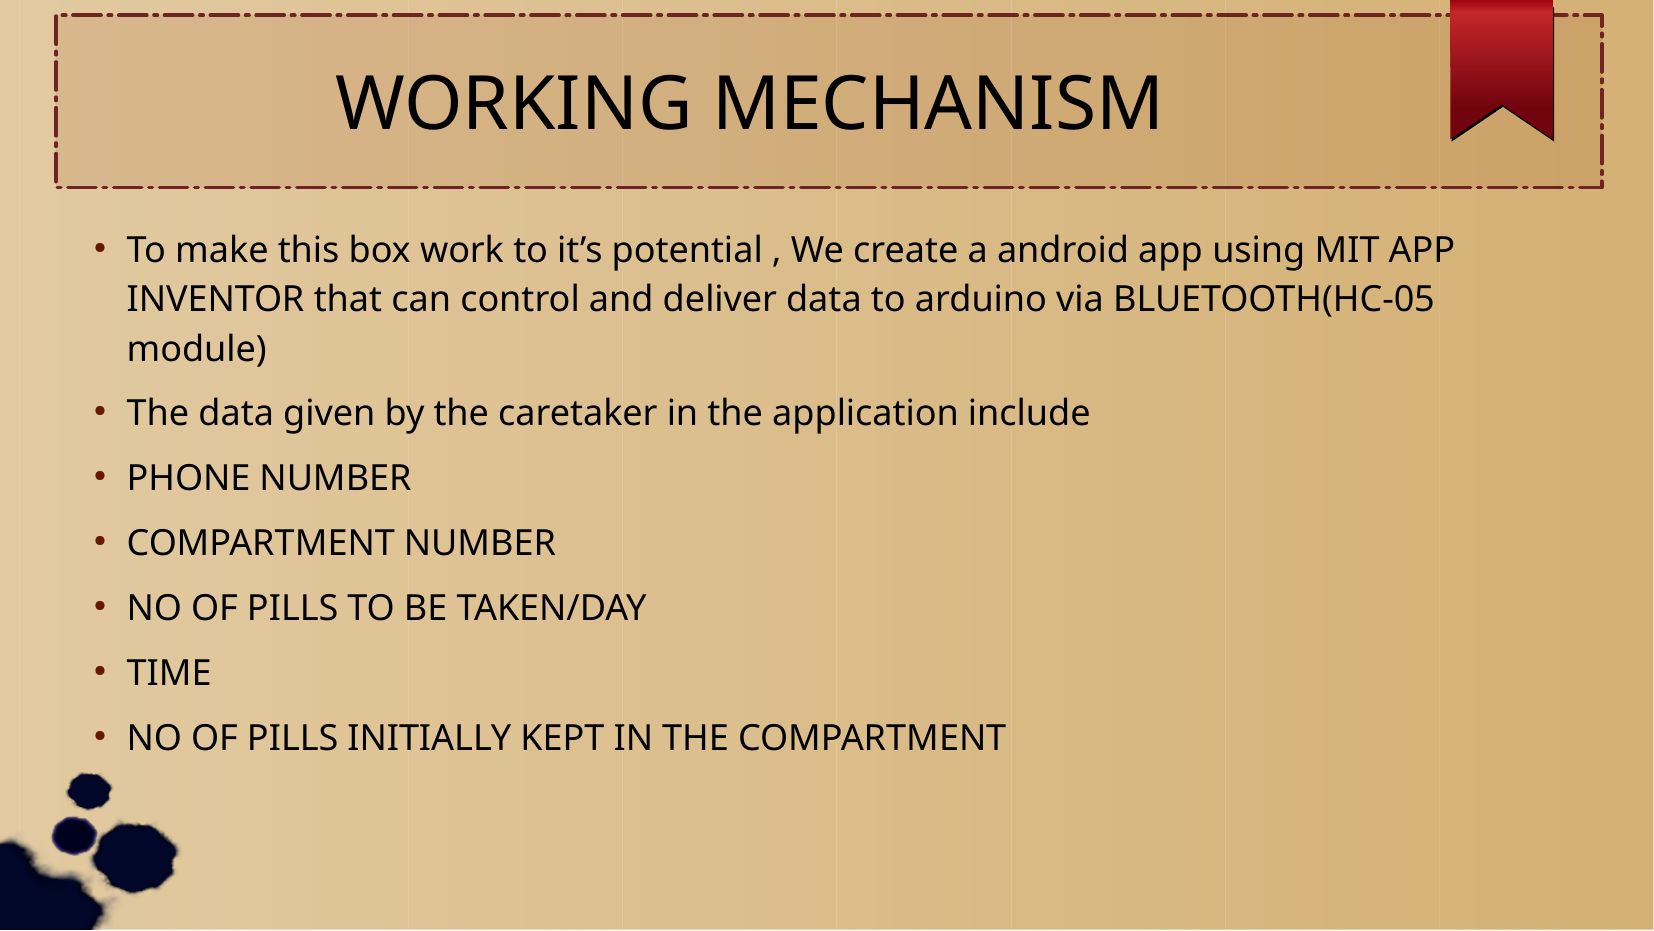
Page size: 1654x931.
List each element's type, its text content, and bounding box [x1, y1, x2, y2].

list To make this box work to it’s potential , We create a android app using MIT APP INVENTOR that can control and deliver data to arduino via BLUETOOTH(HC-05 module) The data given by the caretaker in the application include PHONE NUMBER COMPARTMENT NUMBER NO OF PILLS TO BE TAKEN/DAY TIME NO OF PILLS INITIALLY KEPT IN THE COMPARTMENT [82, 224, 1571, 764]
title WORKING MECHANISM [59, 11, 1441, 189]
